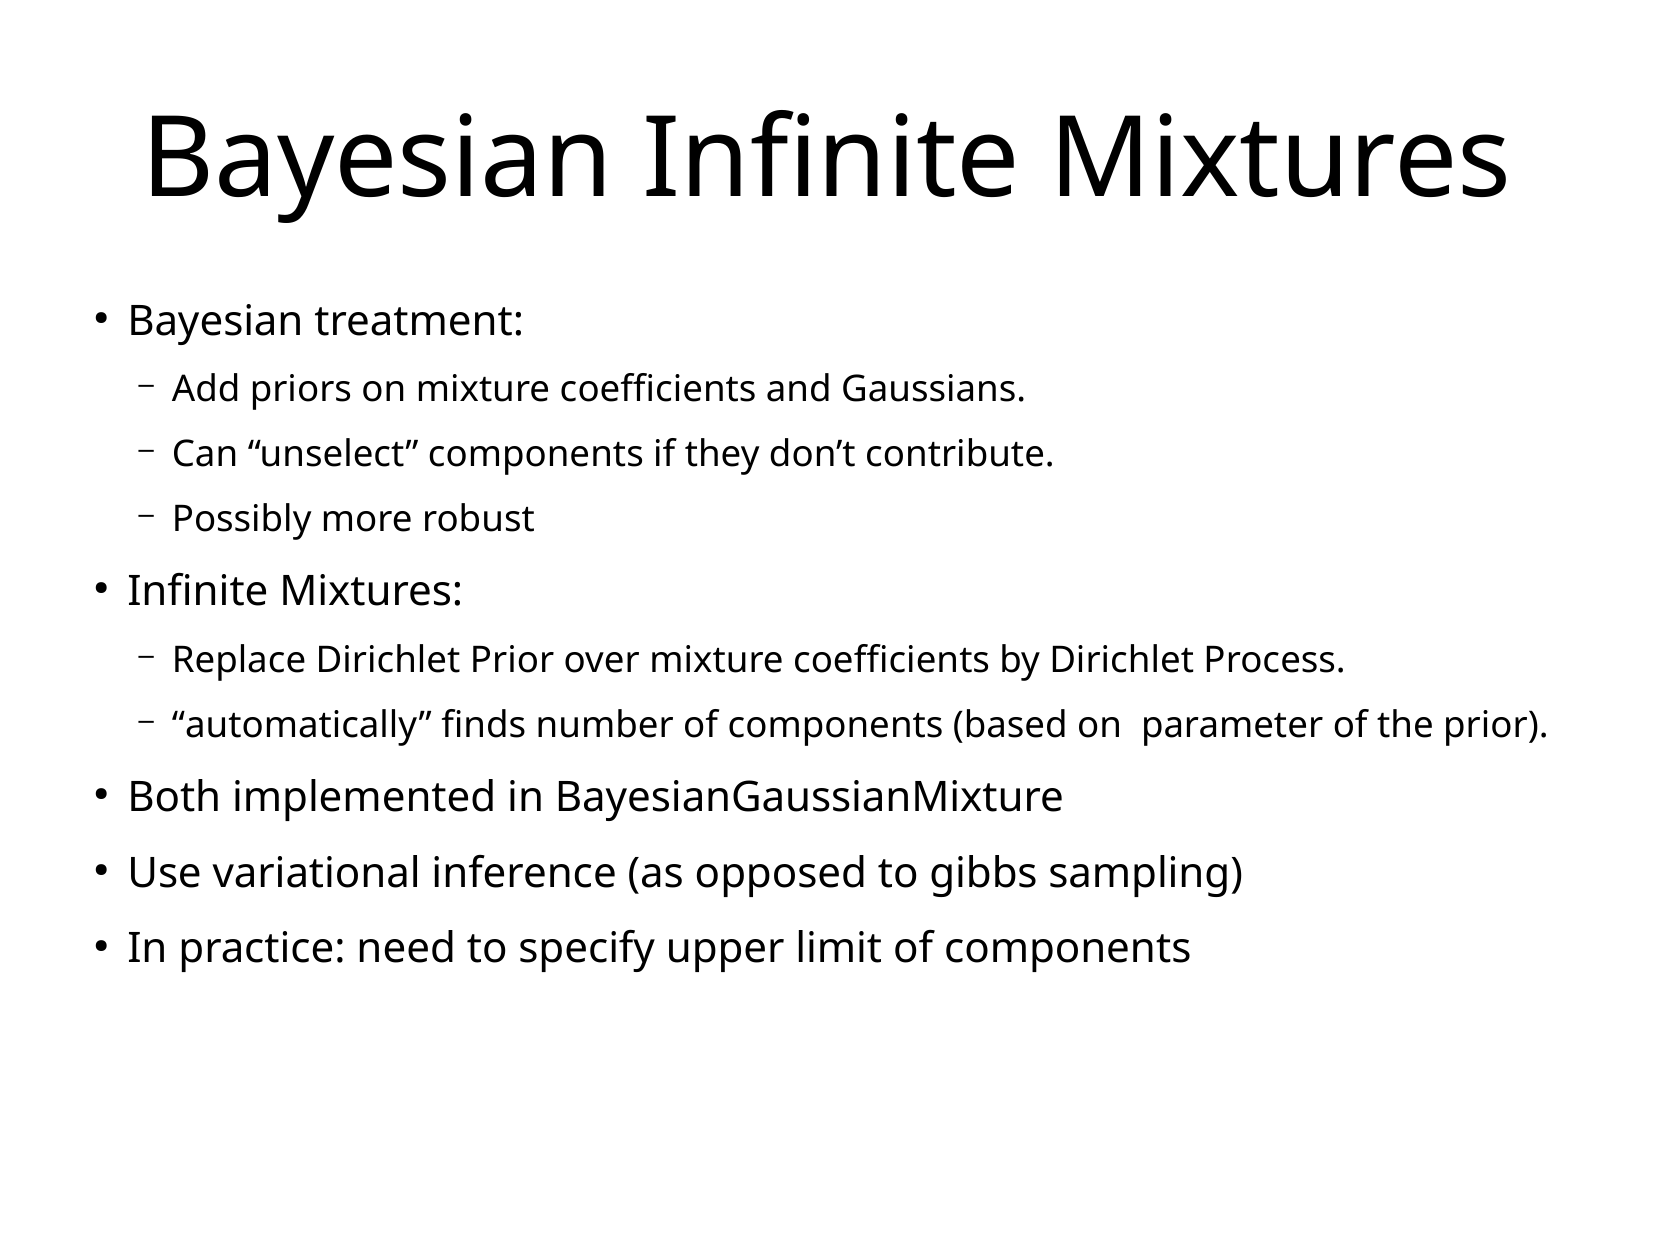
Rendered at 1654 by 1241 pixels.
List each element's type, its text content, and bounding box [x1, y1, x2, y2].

list Bayesian treatment: Add priors on mixture coefficients and Gaussians. Can “unselect” components if they don’t contribute. Possibly more robust Infinite Mixtures: Replace Dirichlet Prior over mixture coefficients by Dirichlet Process. “automatically” finds number of components (based on parameter of the prior). Both implemented in BayesianGaussianMixture Use variational inference (as opposed to gibbs sampling) In practice: need to specify upper limit of components [82, 290, 1571, 1010]
title Bayesian Infinite Mixtures [82, 49, 1571, 257]
